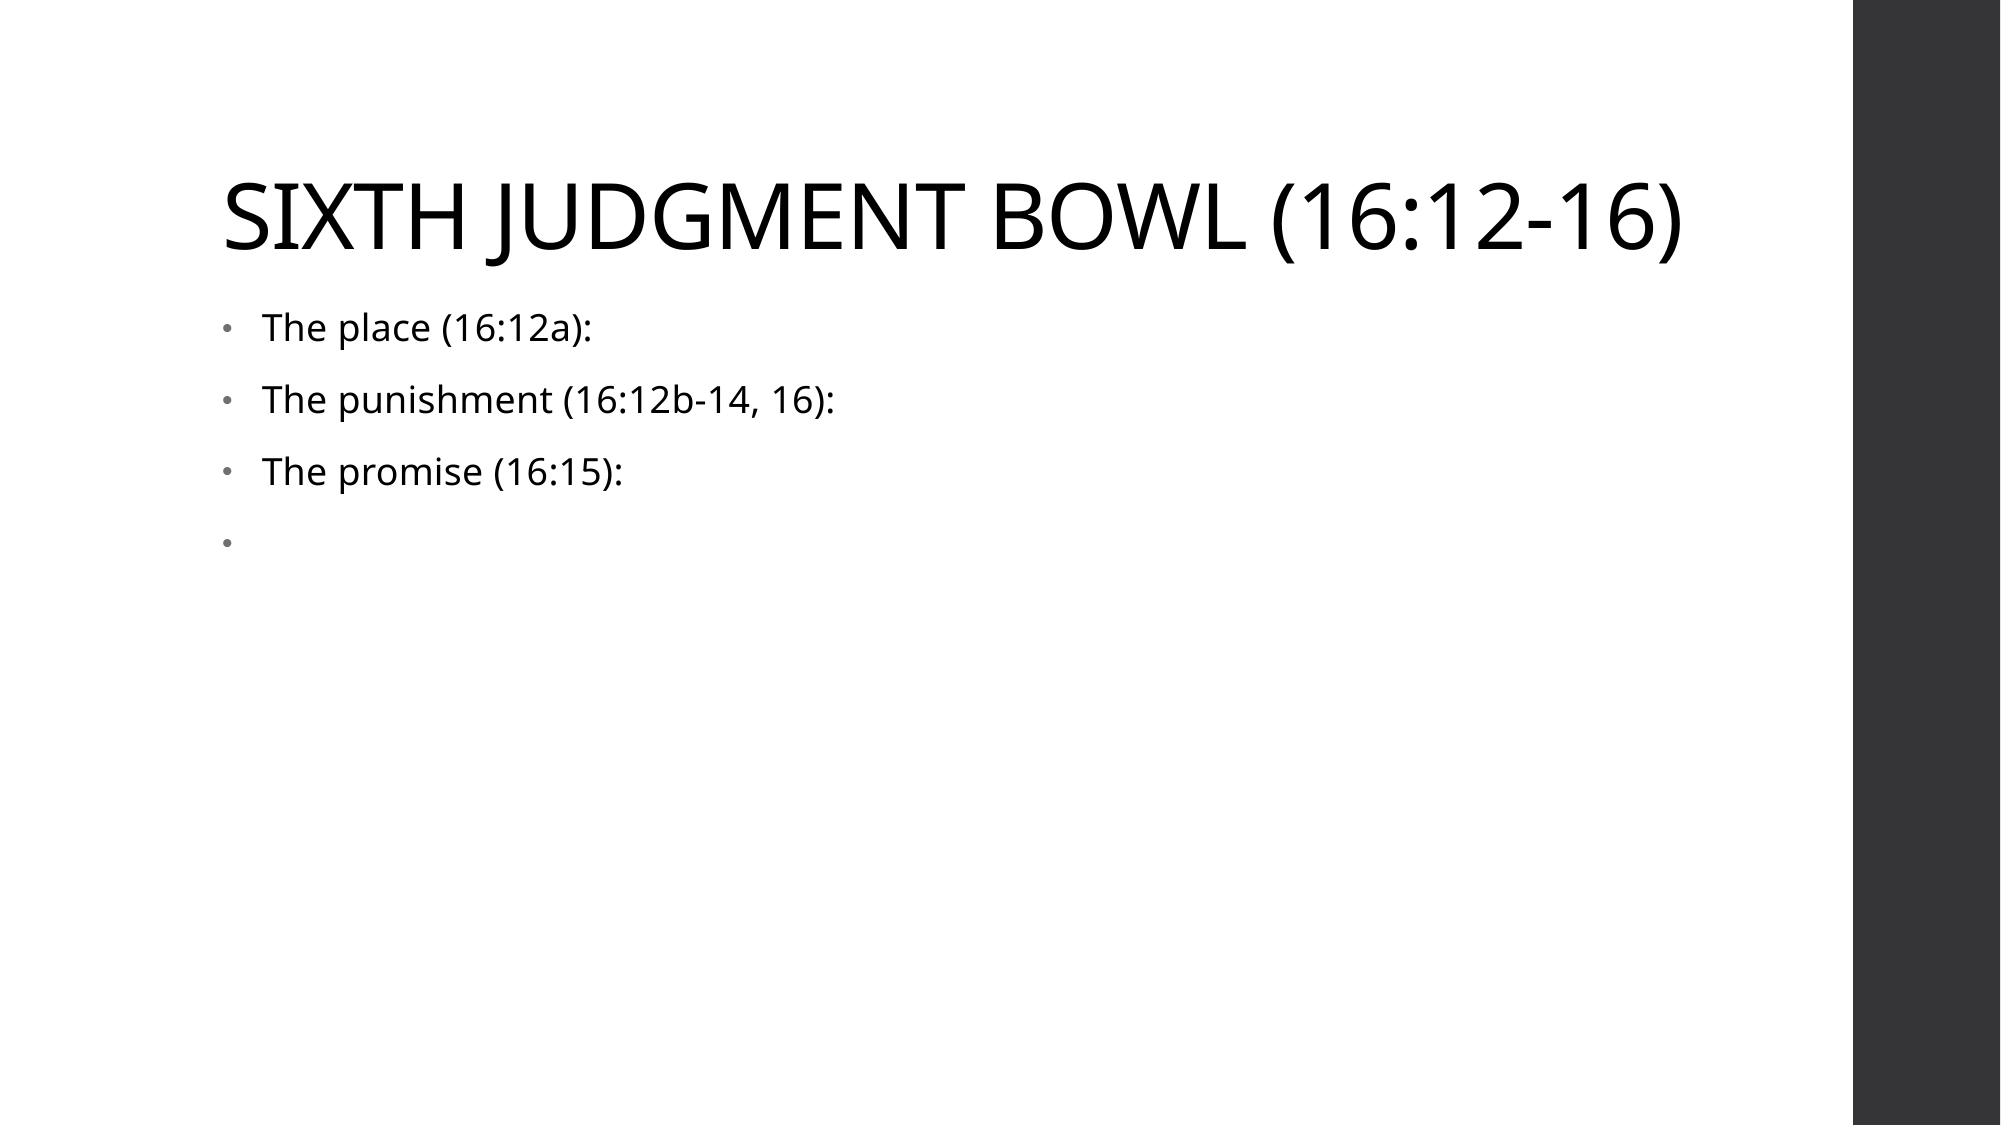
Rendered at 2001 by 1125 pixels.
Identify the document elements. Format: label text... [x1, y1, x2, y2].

list The place (16:12a): The punishment (16:12b-14, 16): The promise (16:15): [206, 299, 1617, 1014]
title SIXTH JUDGMENT BOWL (16:12-16) [206, 60, 1797, 278]
